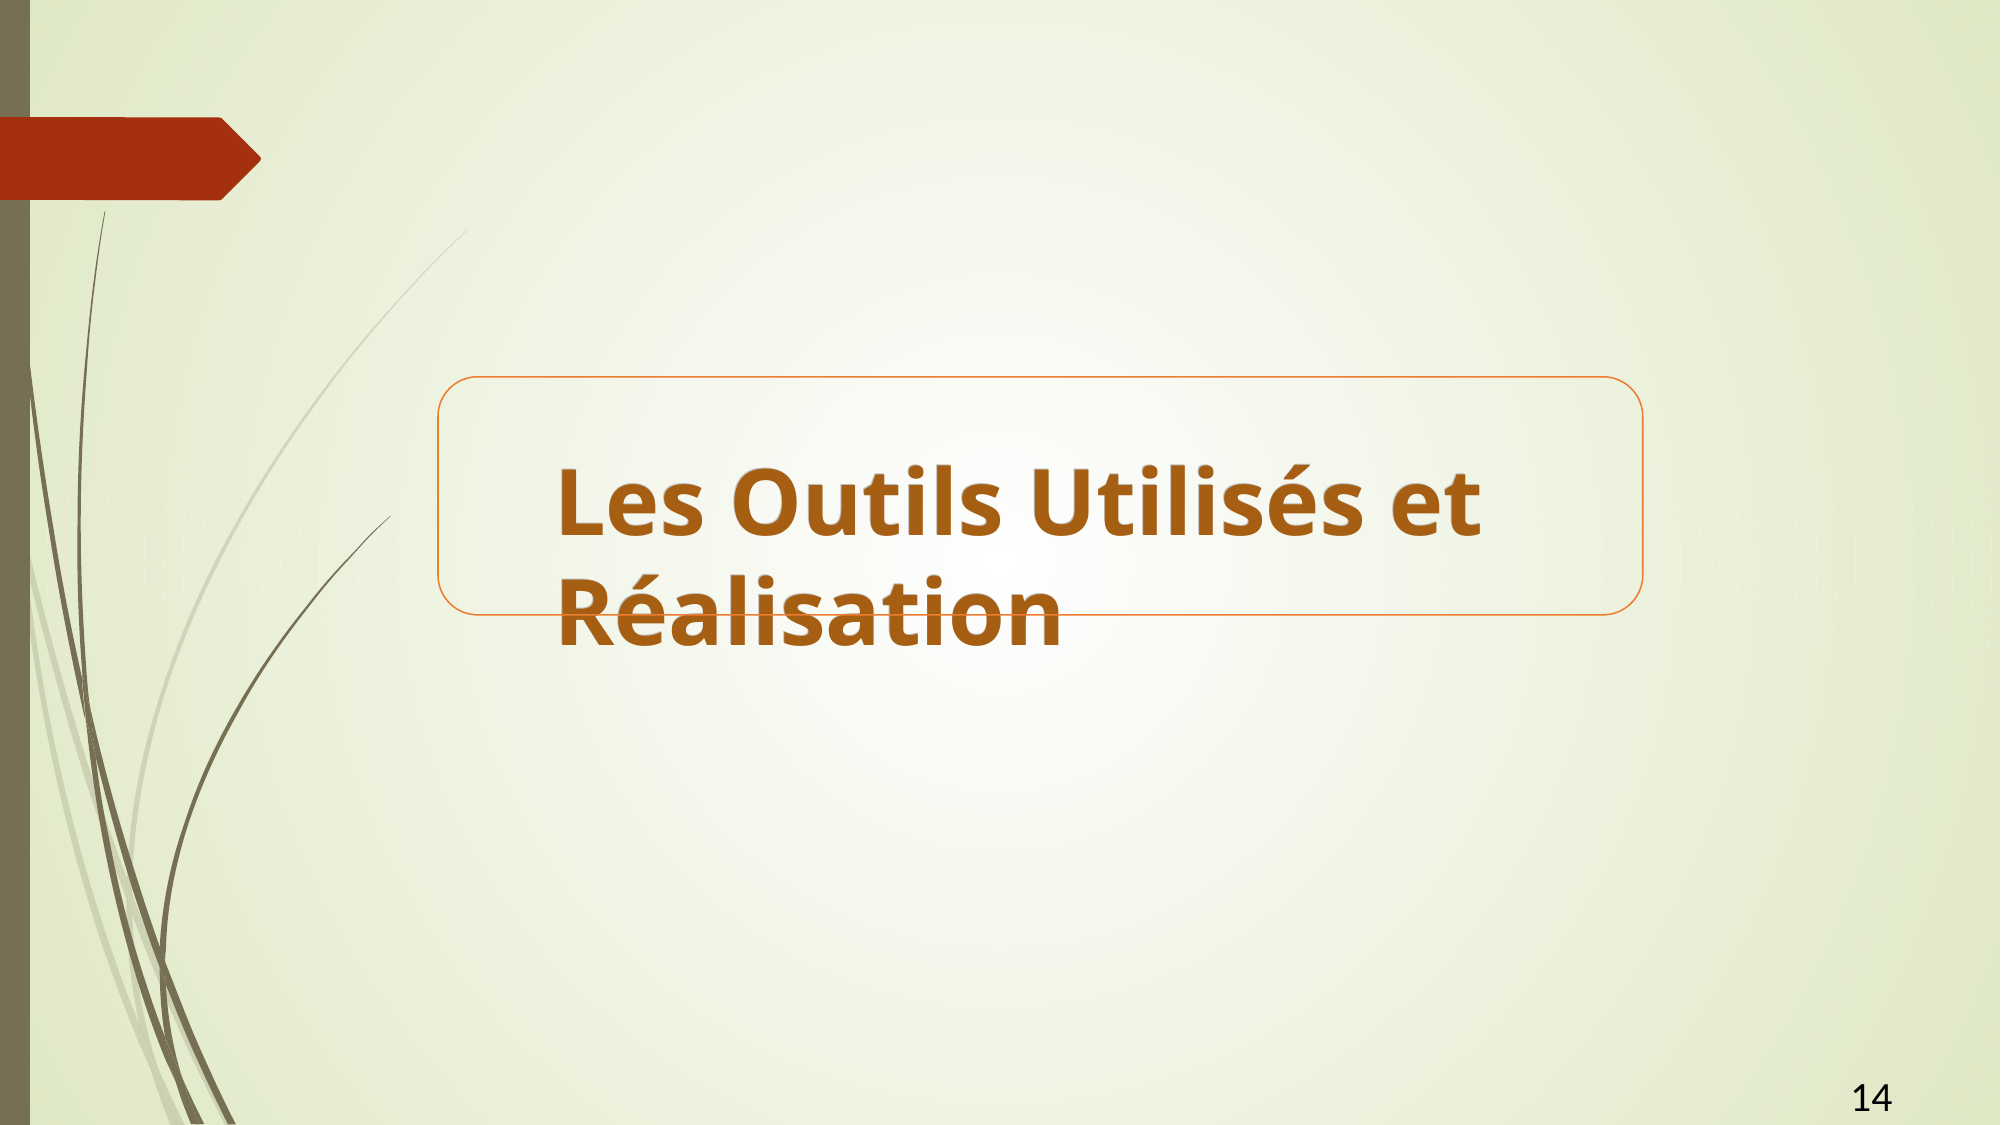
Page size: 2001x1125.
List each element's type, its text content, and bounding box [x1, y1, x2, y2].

text_box Les Outils Utilisés et Réalisation [539, 436, 1591, 563]
text_box 14 [1835, 1062, 1978, 1125]
